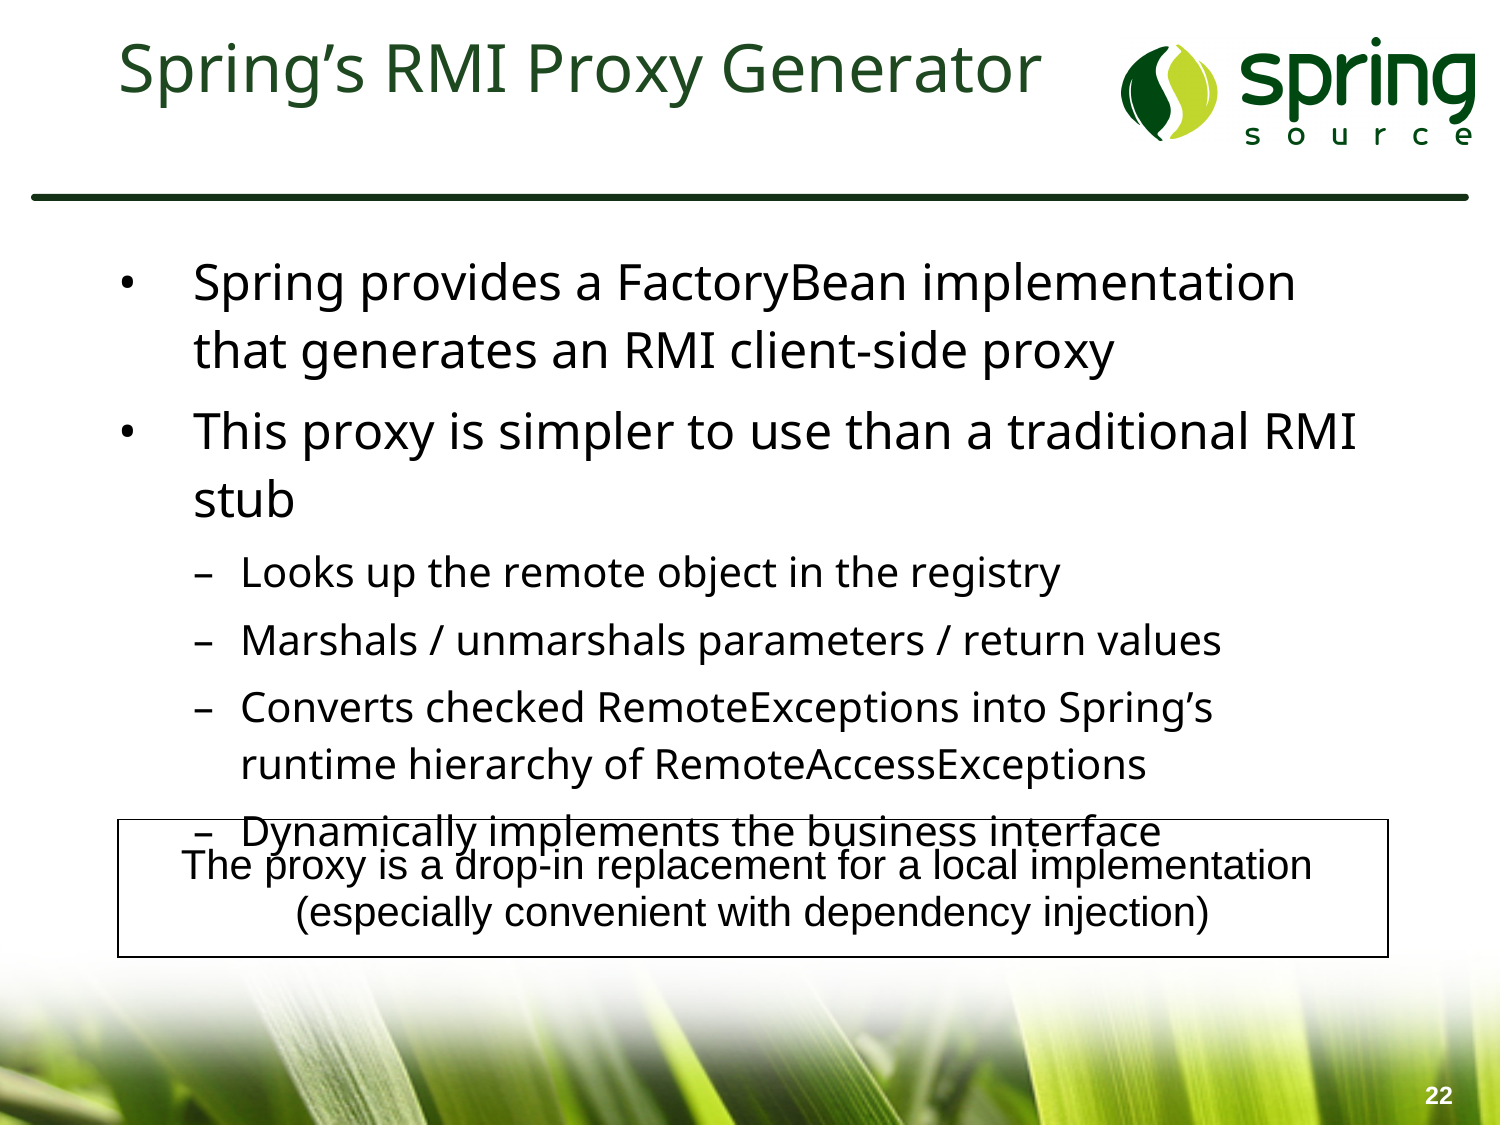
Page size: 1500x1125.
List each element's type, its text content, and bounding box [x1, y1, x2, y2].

picture [1136, 37, 1475, 145]
picture [0, 944, 1500, 1125]
list Spring provides a FactoryBean implementation that generates an RMI client-side proxy This proxy is simpler to use than a traditional RMI stub Looks up the remote object in the registry Marshals / unmarshals parameters / return values Converts checked RemoteExceptions into Spring’s runtime hierarchy of RemoteAccessExceptions Dynamically implements the business interface [103, 239, 1394, 999]
title Spring’s RMI Proxy Generator [103, 13, 1136, 176]
